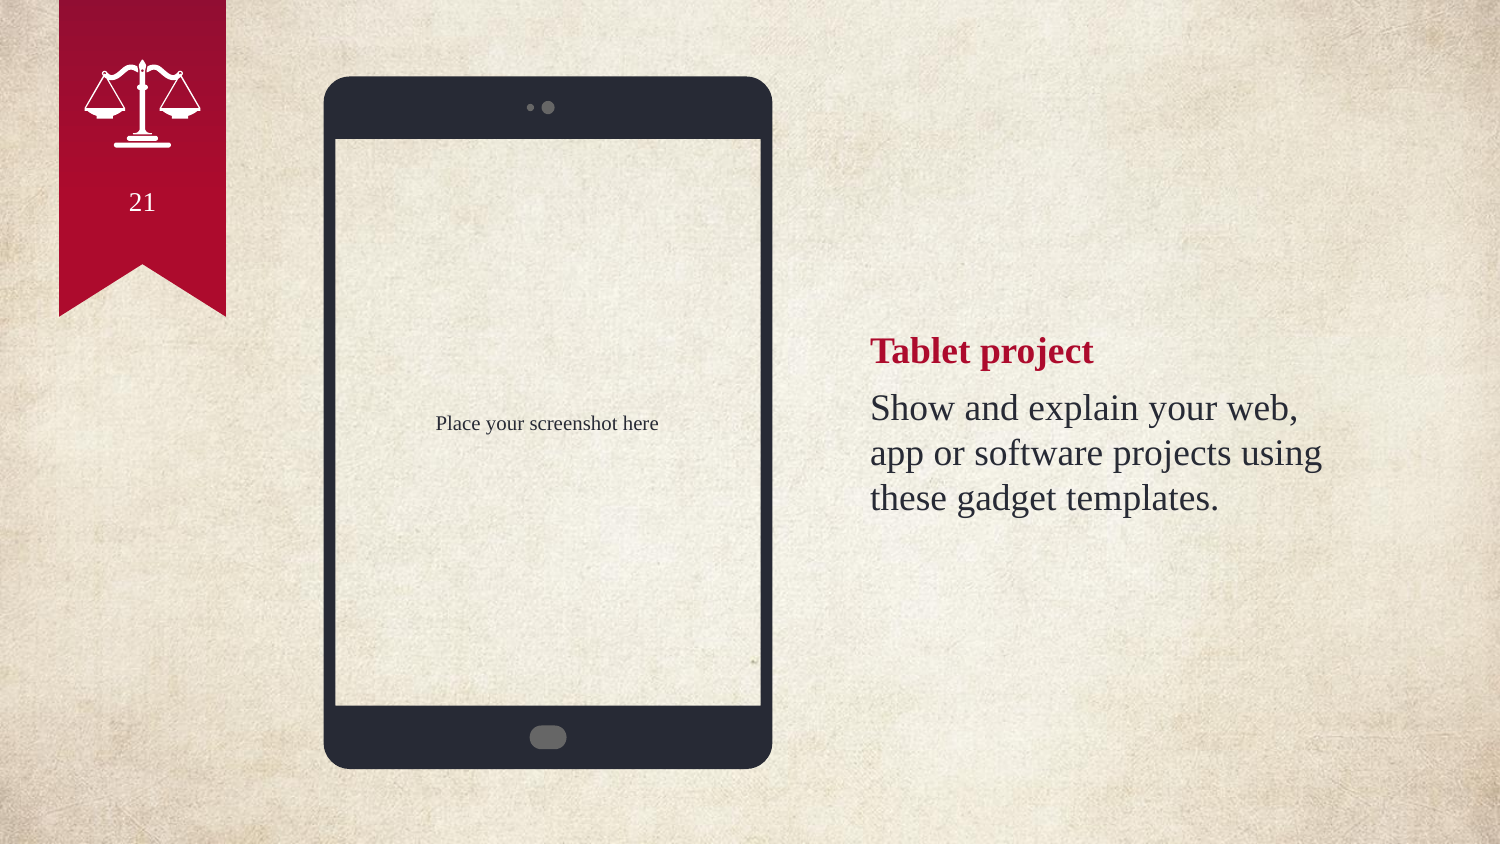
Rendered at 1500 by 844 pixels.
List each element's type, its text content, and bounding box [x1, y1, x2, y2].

picture [0, 0, 1500, 844]
text_box Place your screenshot here [336, 139, 760, 704]
list Tablet project Show and explain your web, app or software projects using these gadget templates. [870, 61, 1340, 783]
text_box [323, 76, 773, 770]
slide_number <number> [58, 167, 226, 233]
